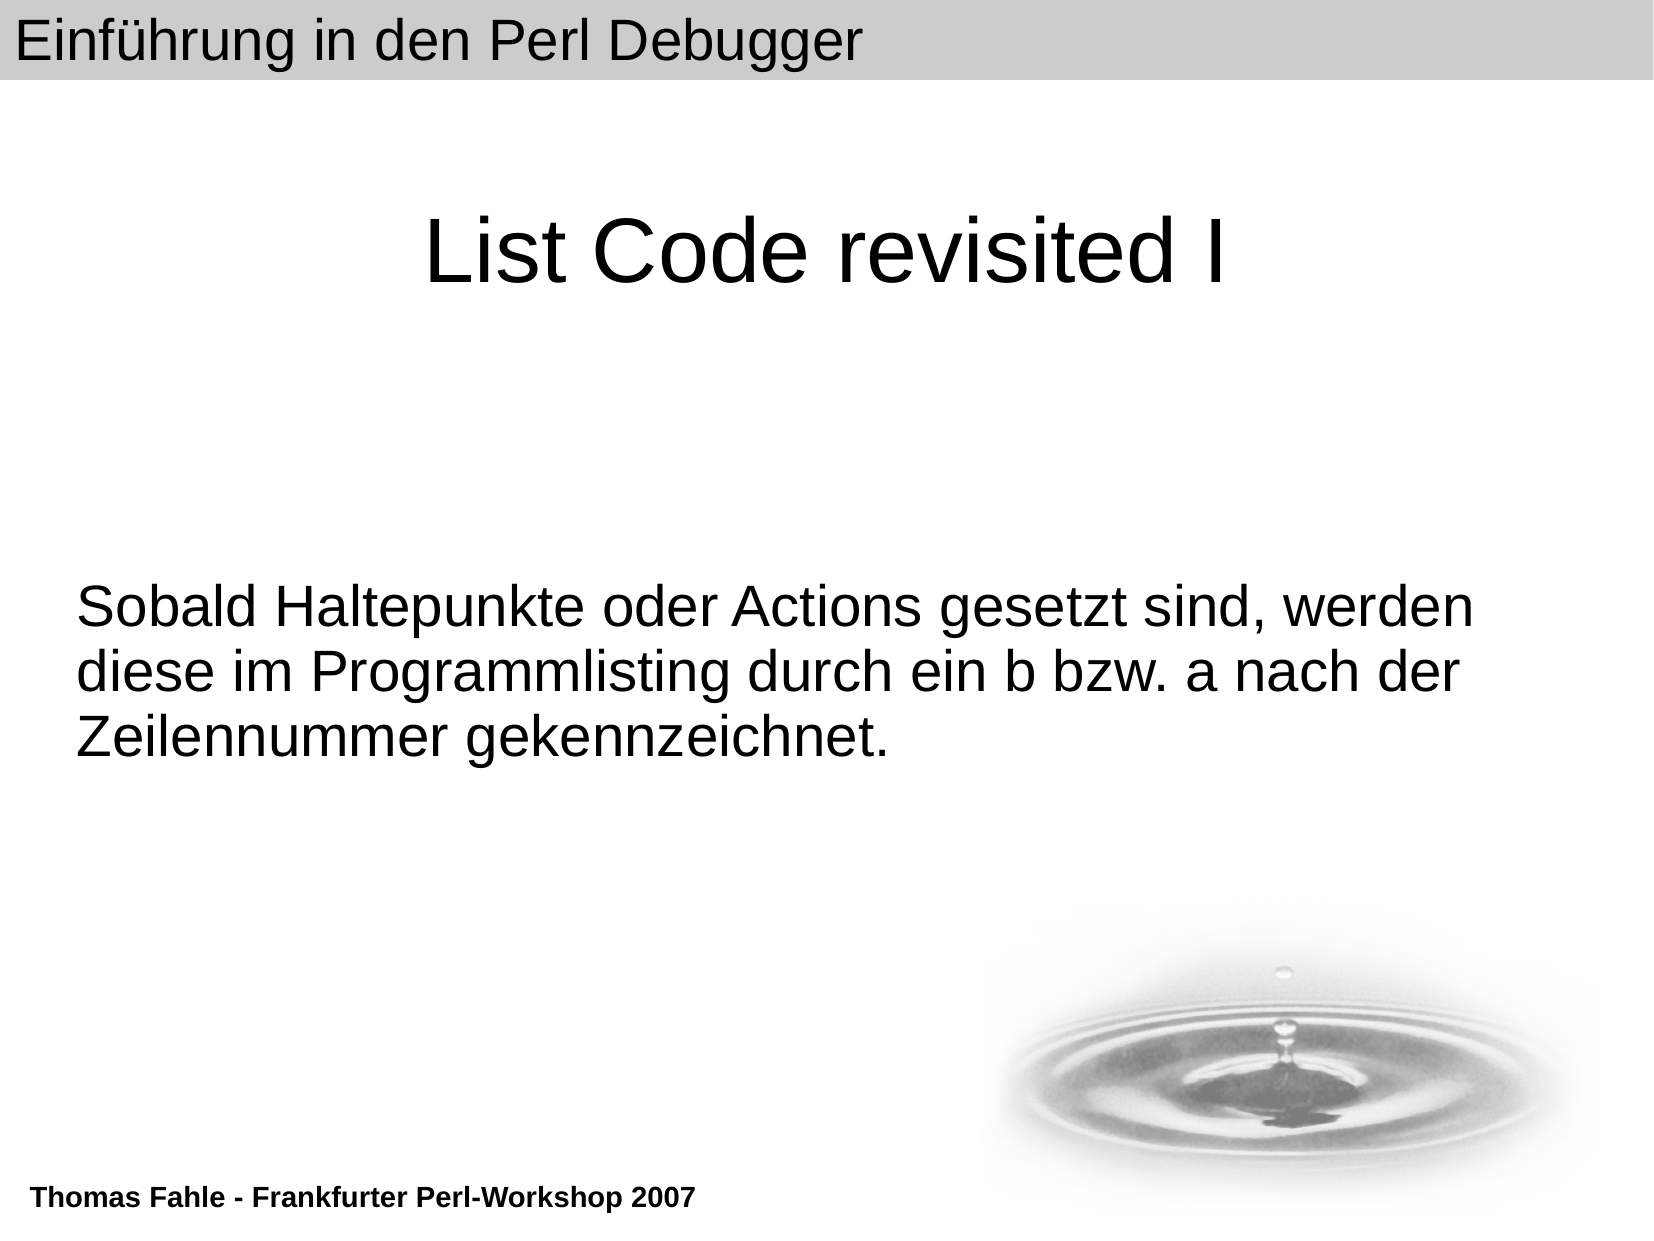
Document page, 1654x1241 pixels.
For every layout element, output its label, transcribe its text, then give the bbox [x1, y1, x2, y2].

subtitle Sobald Haltepunkte oder Actions gesetzt sind, werden diese im Programmlisting durch ein b bzw. a nach der Zeilennummer gekennzeichnet. [76, 367, 1565, 975]
picture [0, 80, 1654, 1241]
title List Code revisited I [82, 154, 1571, 347]
